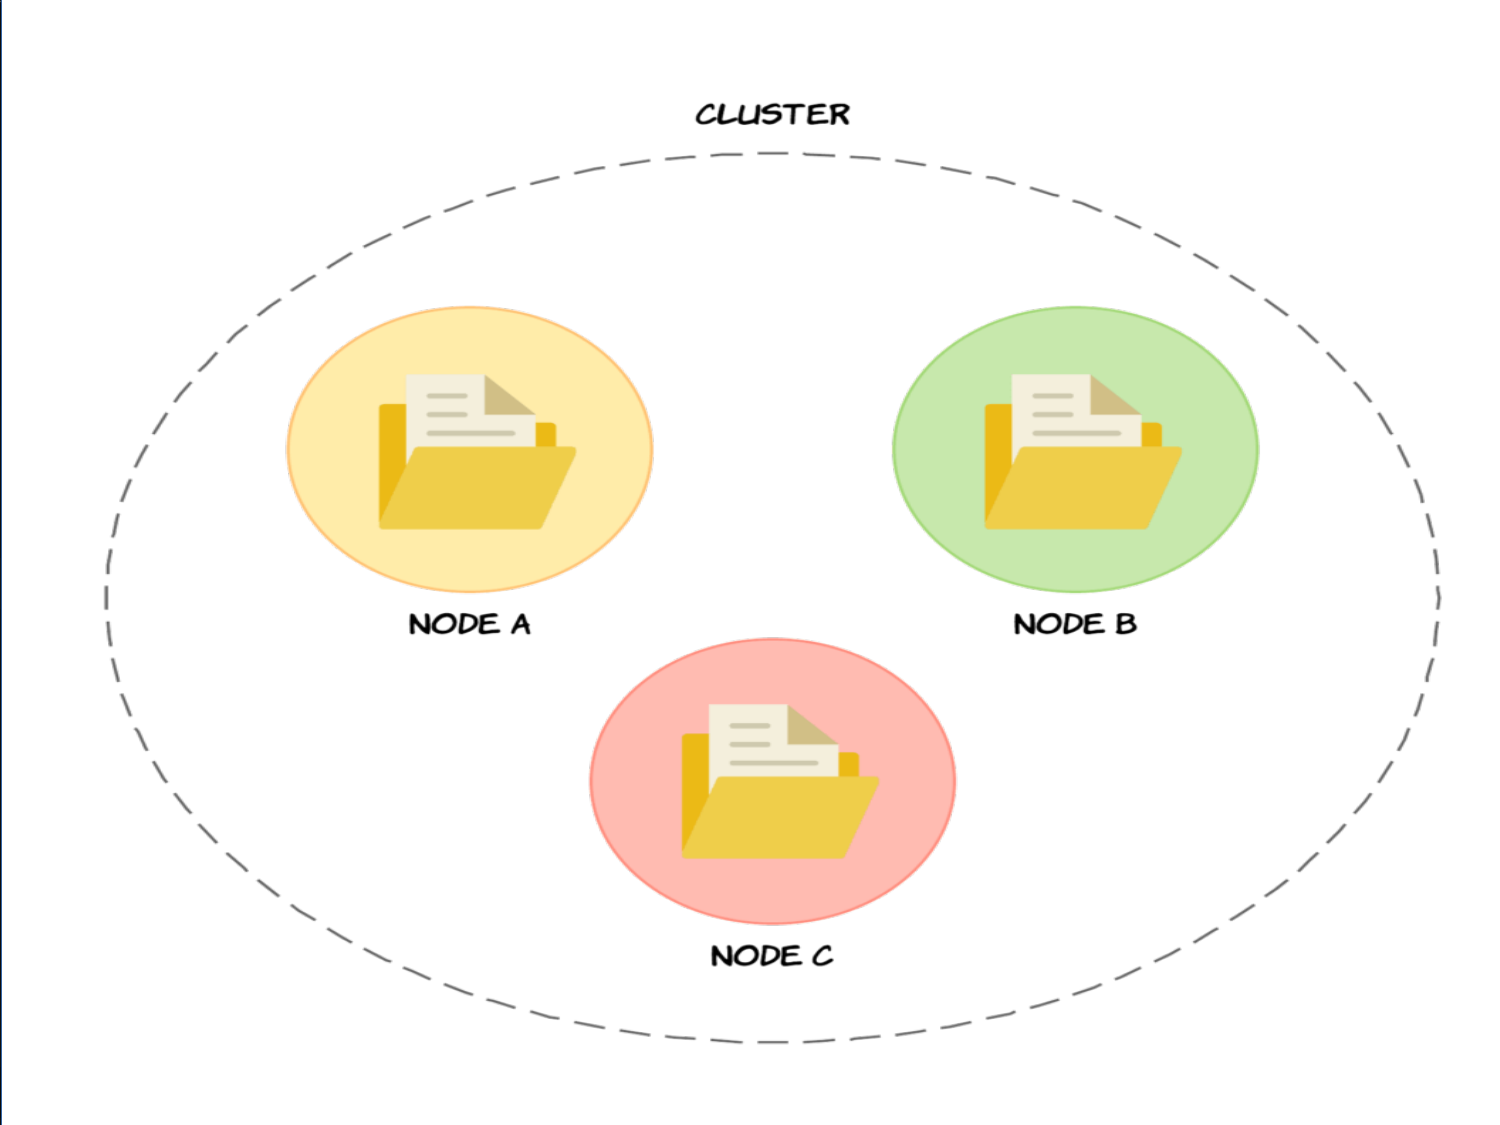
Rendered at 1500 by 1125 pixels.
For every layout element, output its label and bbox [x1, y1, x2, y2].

text_box [1, 0, 1500, 1125]
picture [46, 35, 1500, 1090]
